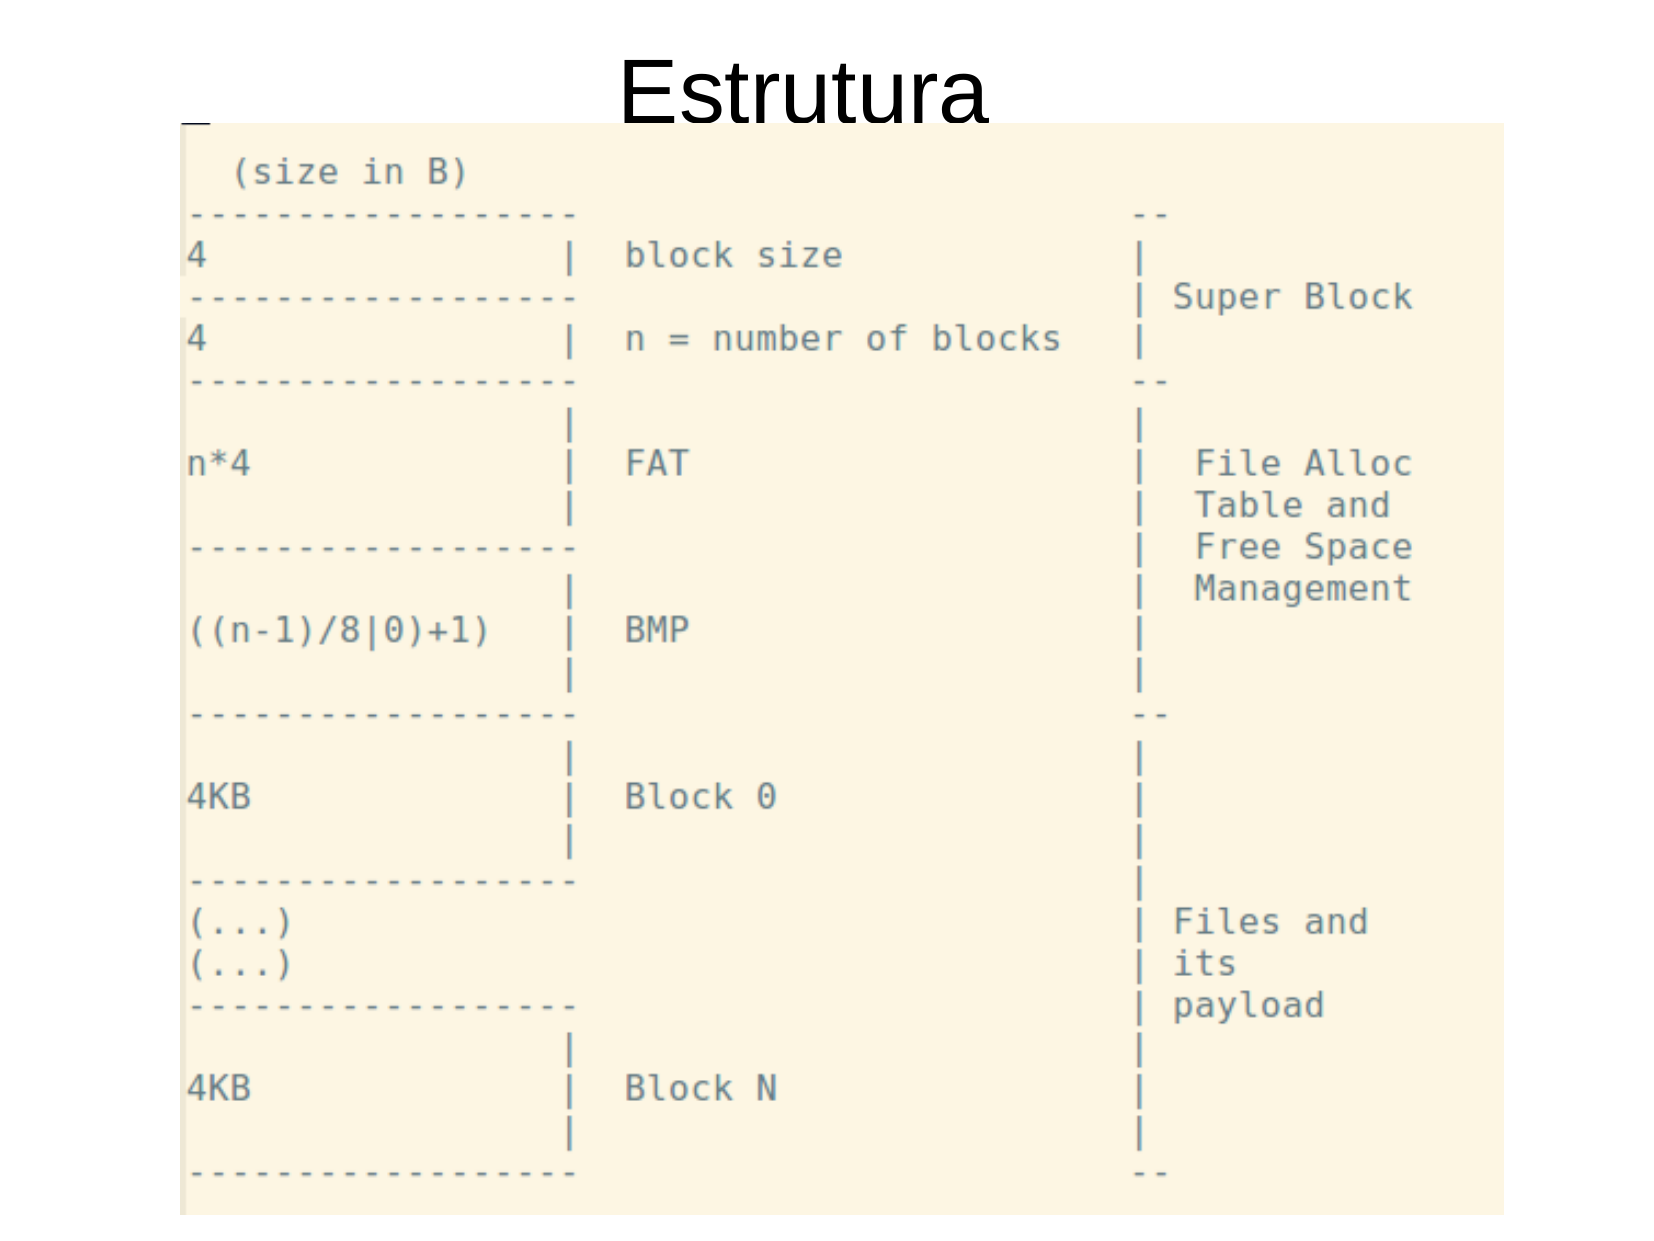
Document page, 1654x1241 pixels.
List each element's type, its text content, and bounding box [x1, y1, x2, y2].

picture [180, 123, 1504, 1216]
title Estrutura [60, 0, 1549, 196]
